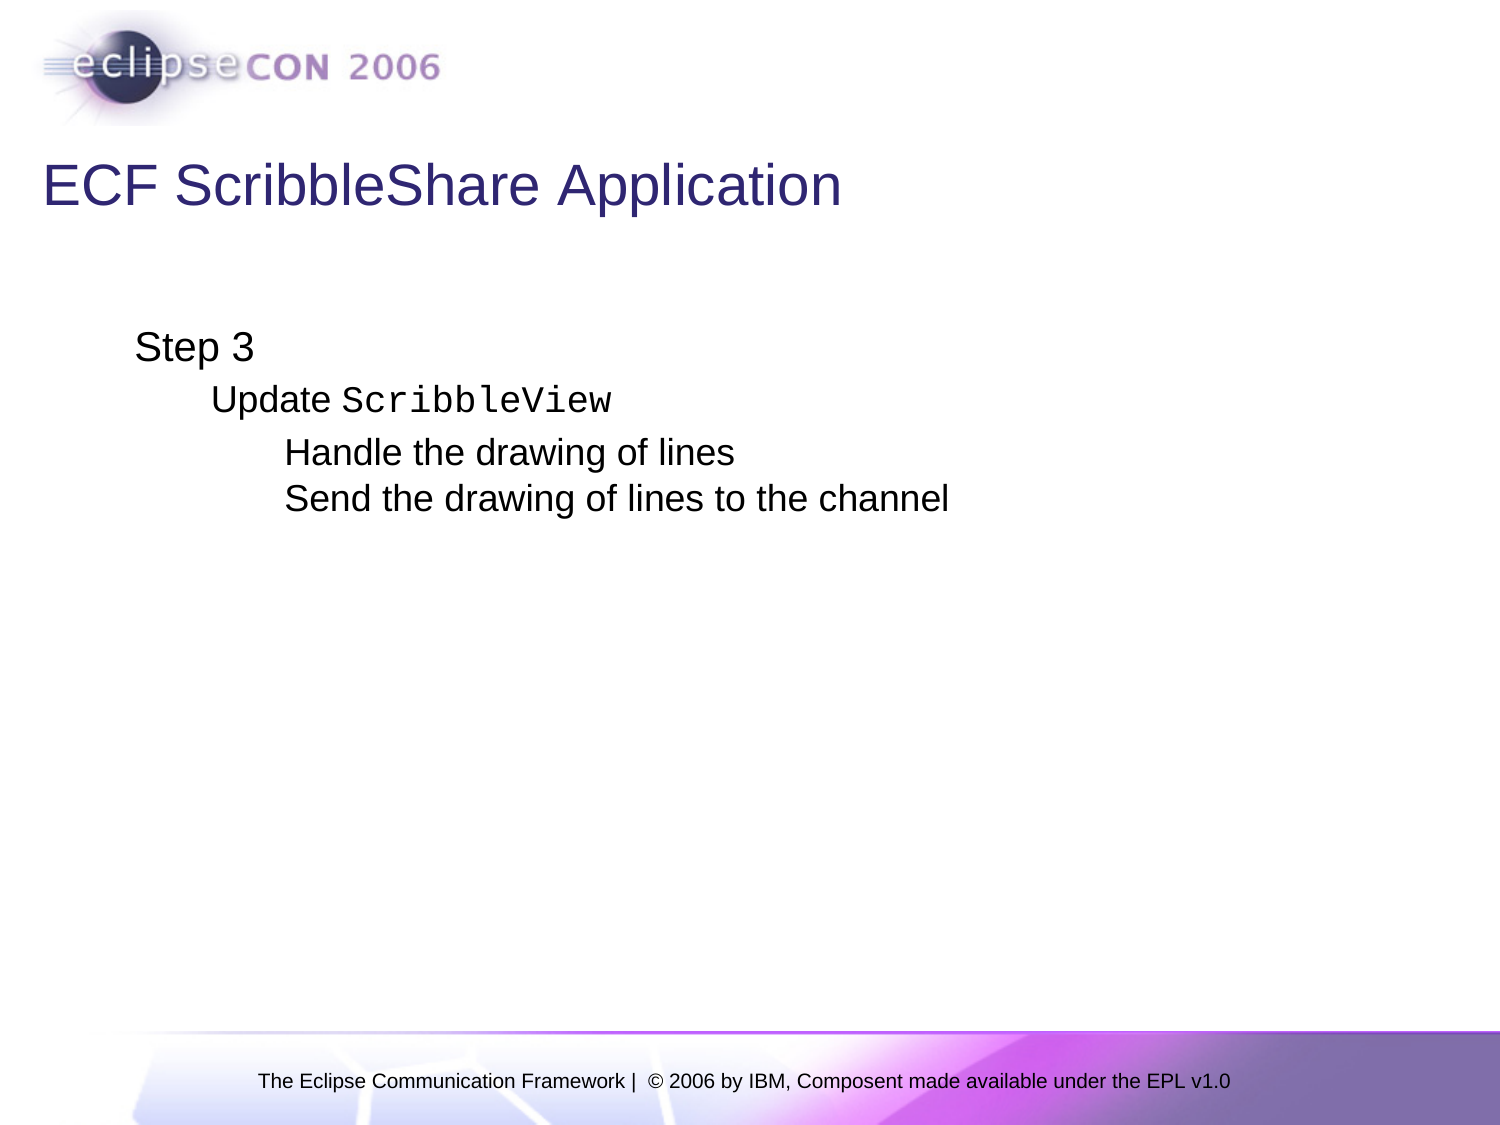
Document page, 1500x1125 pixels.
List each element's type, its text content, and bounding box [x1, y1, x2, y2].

list Step 3 Update ScribbleView Handle the drawing of lines Send the drawing of lines to the channel [119, 321, 1500, 1027]
picture [0, 1031, 1500, 1125]
picture [31, 10, 1040, 126]
title ECF ScribbleShare Application [27, 157, 1500, 248]
